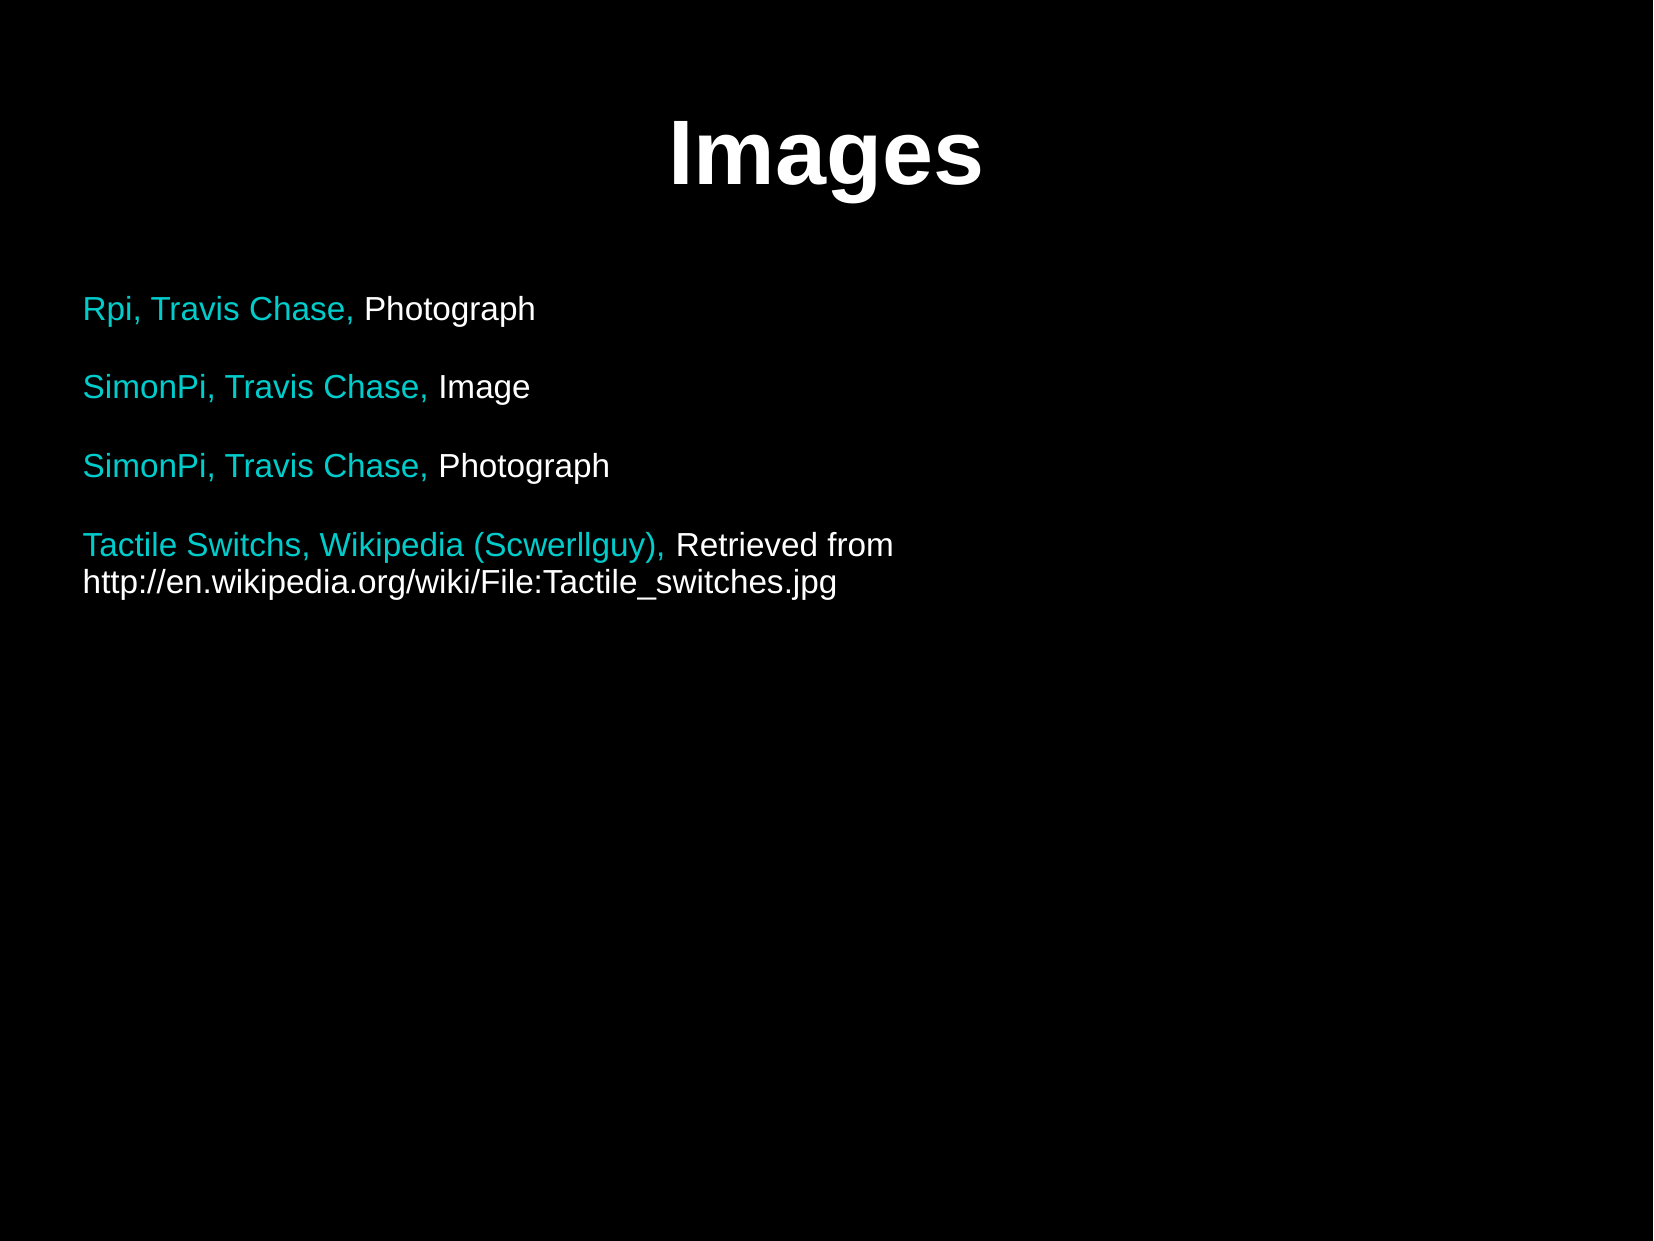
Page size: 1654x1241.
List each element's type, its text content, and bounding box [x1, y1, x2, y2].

title Images [82, 49, 1571, 257]
list Rpi, Travis Chase, Photograph SimonPi, Travis Chase, Image SimonPi, Travis Chase, Photograph Tactile Switchs, Wikipedia (Scwerllguy), Retrieved from http://en.wikipedia.org/wiki/File:Tactile_switches.jpg [82, 290, 1571, 1109]
